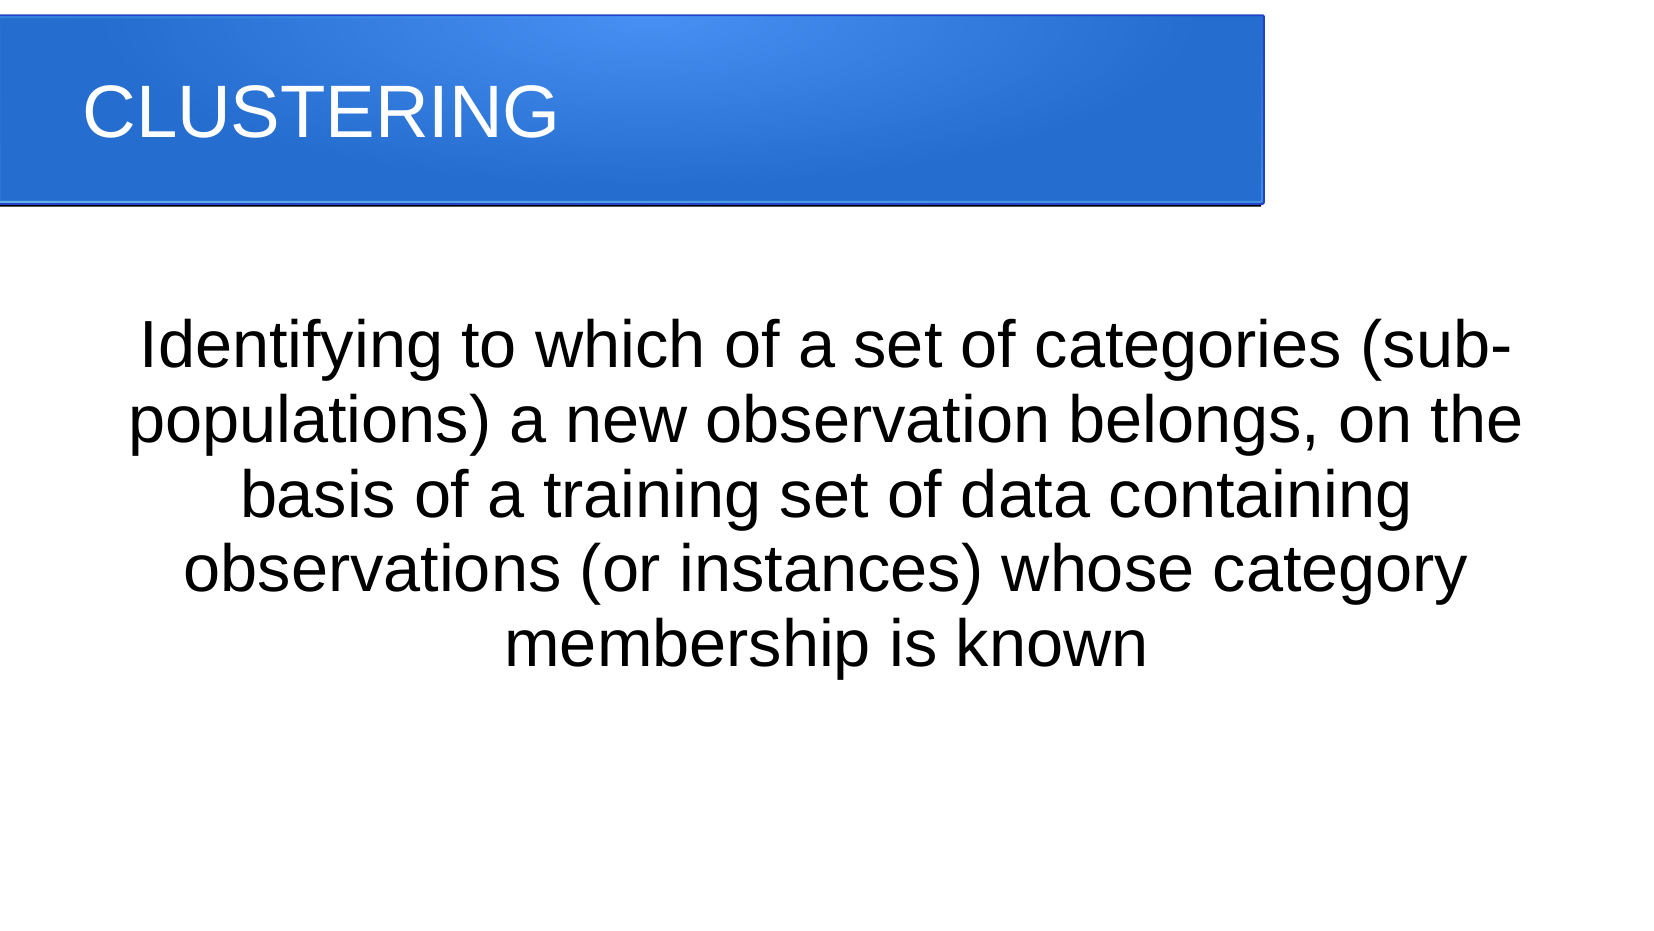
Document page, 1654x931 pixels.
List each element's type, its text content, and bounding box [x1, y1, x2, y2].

title CLUSTERING [82, 35, 1235, 189]
subtitle Identifying to which of a set of categories (sub-populations) a new observation belongs, on the basis of a training set of data containing observations (or instances) whose category membership is known [82, 224, 1571, 764]
